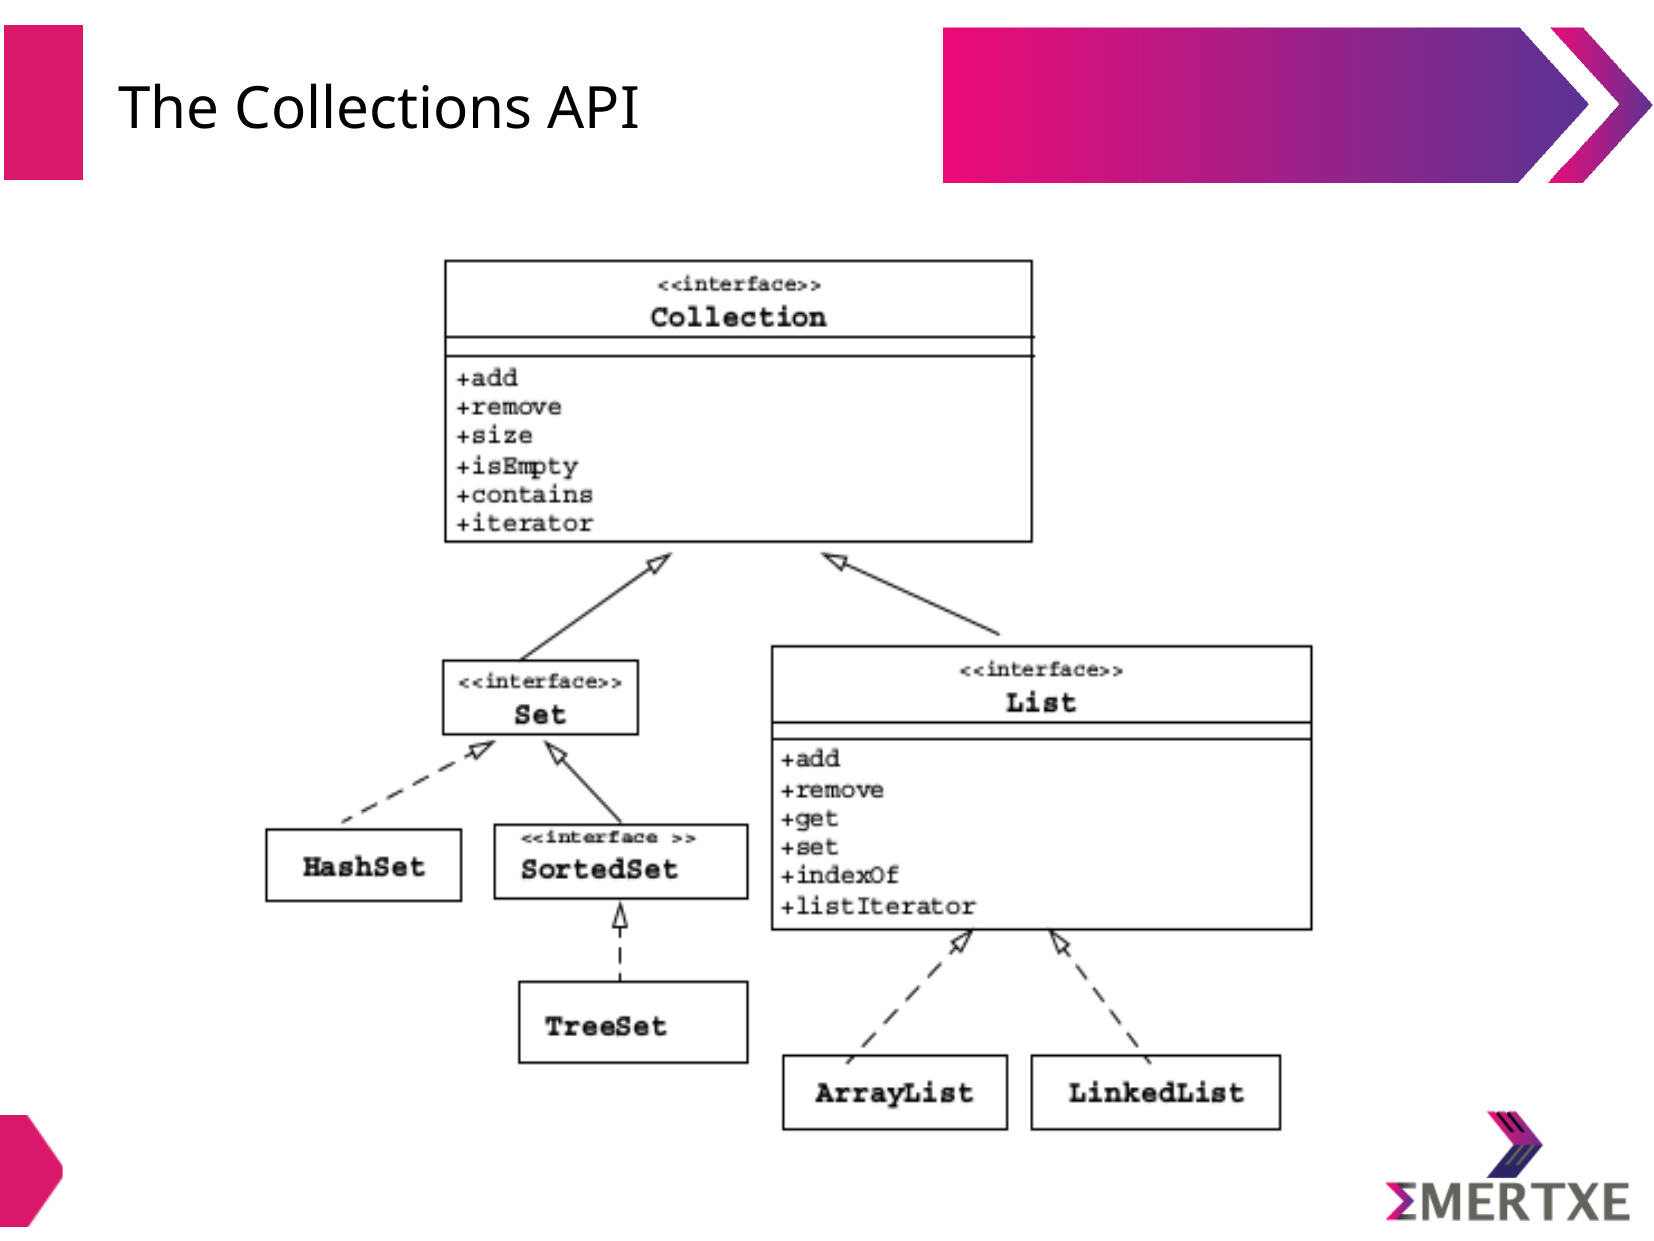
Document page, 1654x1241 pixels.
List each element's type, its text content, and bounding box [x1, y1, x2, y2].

picture [1571, 27, 1653, 183]
title The Collections API [82, 2, 1571, 210]
picture [210, 239, 1631, 1221]
